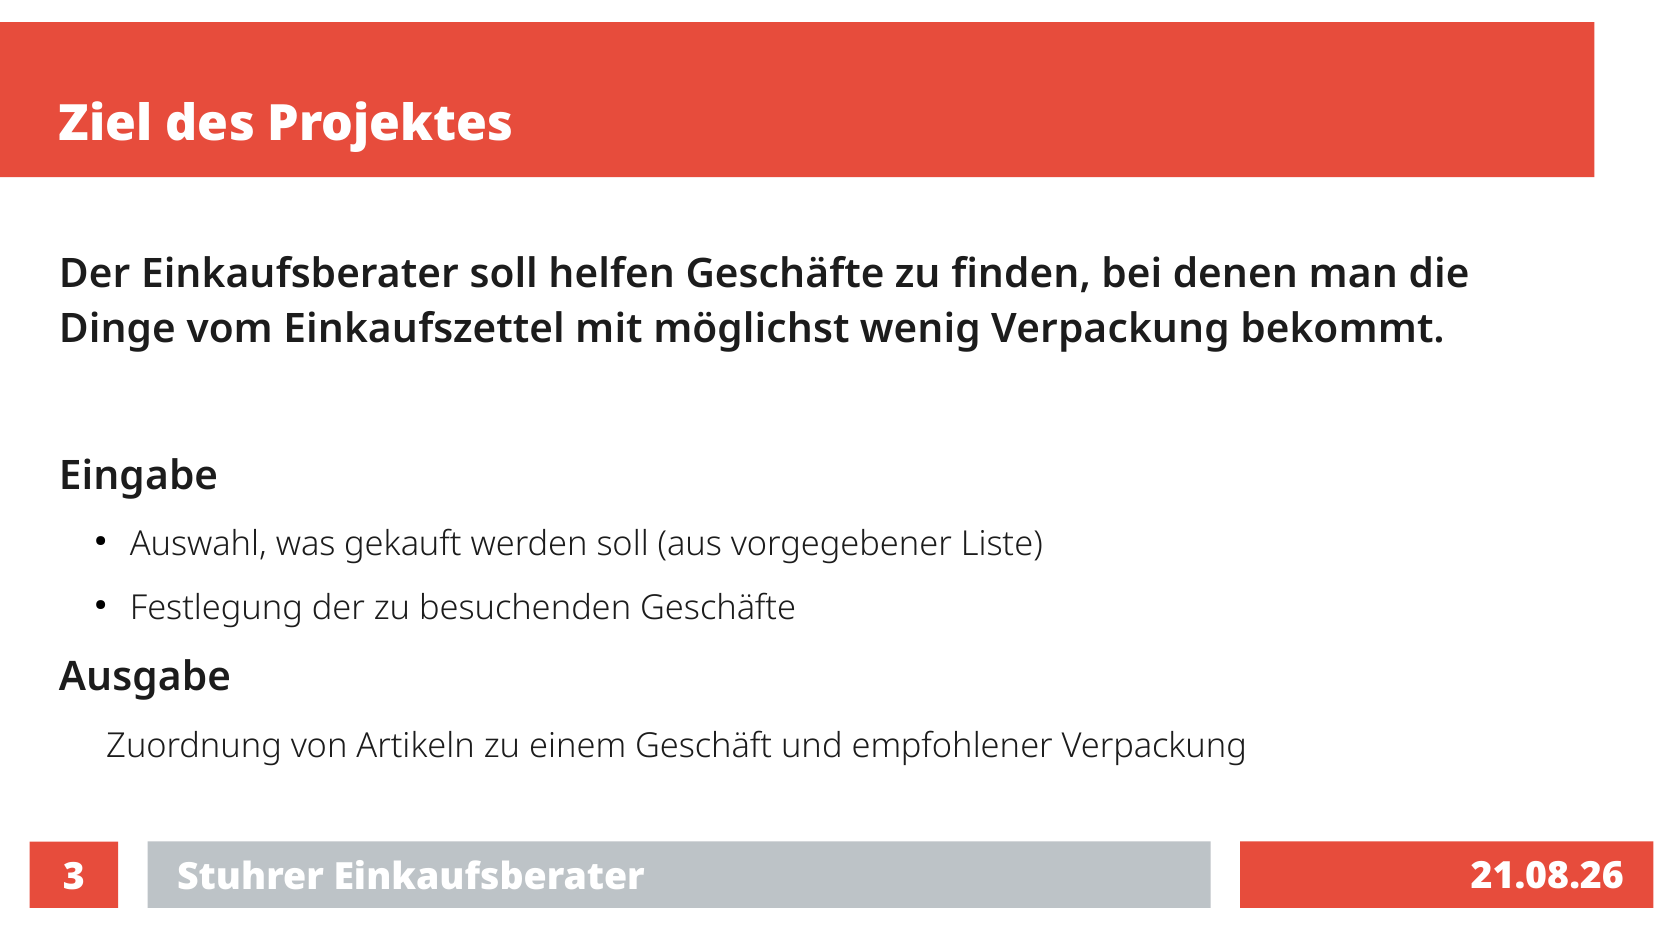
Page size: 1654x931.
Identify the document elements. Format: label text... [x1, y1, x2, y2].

title Ziel des Projektes [59, 44, 1595, 156]
list Der Einkaufsberater soll helfen Geschäfte zu finden, bei denen man die Dinge vom Einkaufszettel mit möglichst wenig Verpackung bekommt. Eingabe Auswahl, was gekauft werden soll (aus vorgegebener Liste) Festlegung der zu besuchenden Geschäfte Ausgabe Zuordnung von Artikeln zu einem Geschäft und empfohlener Verpackung [59, 243, 1565, 820]
